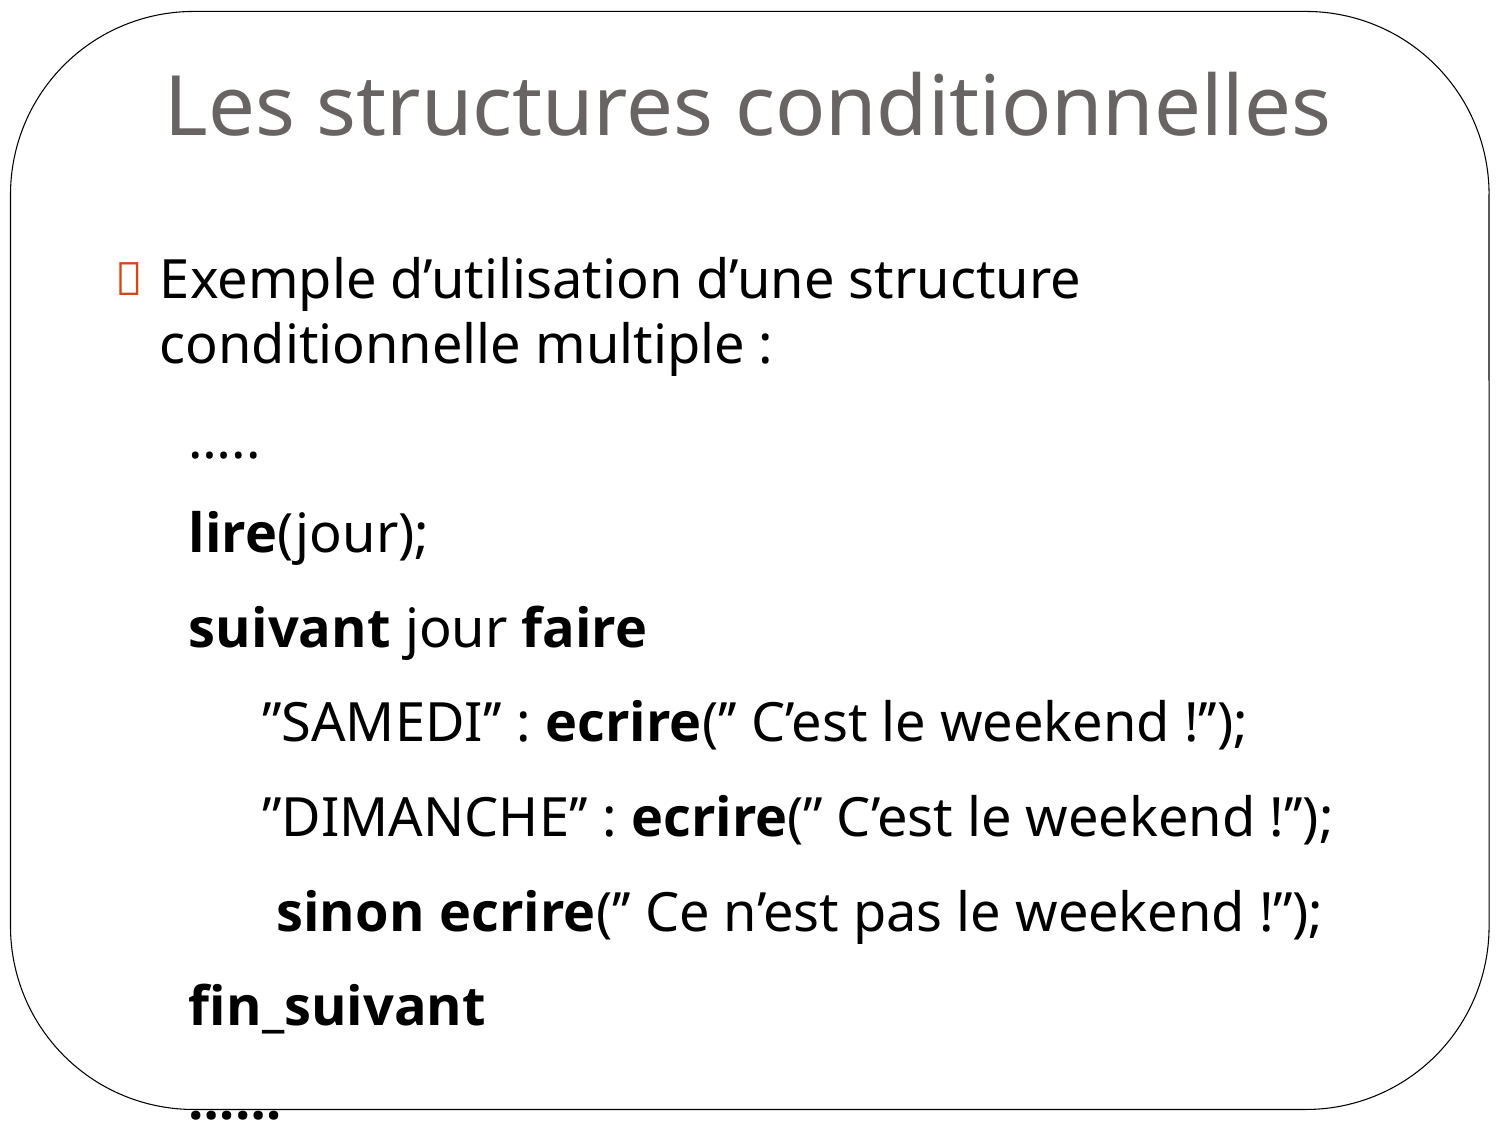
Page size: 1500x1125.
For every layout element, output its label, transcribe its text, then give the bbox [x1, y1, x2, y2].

list Exemple d’utilisation d’une structure conditionnelle multiple : ….. lire(jour); suivant jour faire ’’SAMEDI’’ : ecrire(’’ C’est le weekend !’’); ’’DIMANCHE’’ : ecrire(’’ C’est le weekend !’’); sinon ecrire(’’ Ce n’est pas le weekend !’’); fin_suivant …… [100, 237, 1425, 988]
title Les structures conditionnelles [150, 45, 1425, 197]
